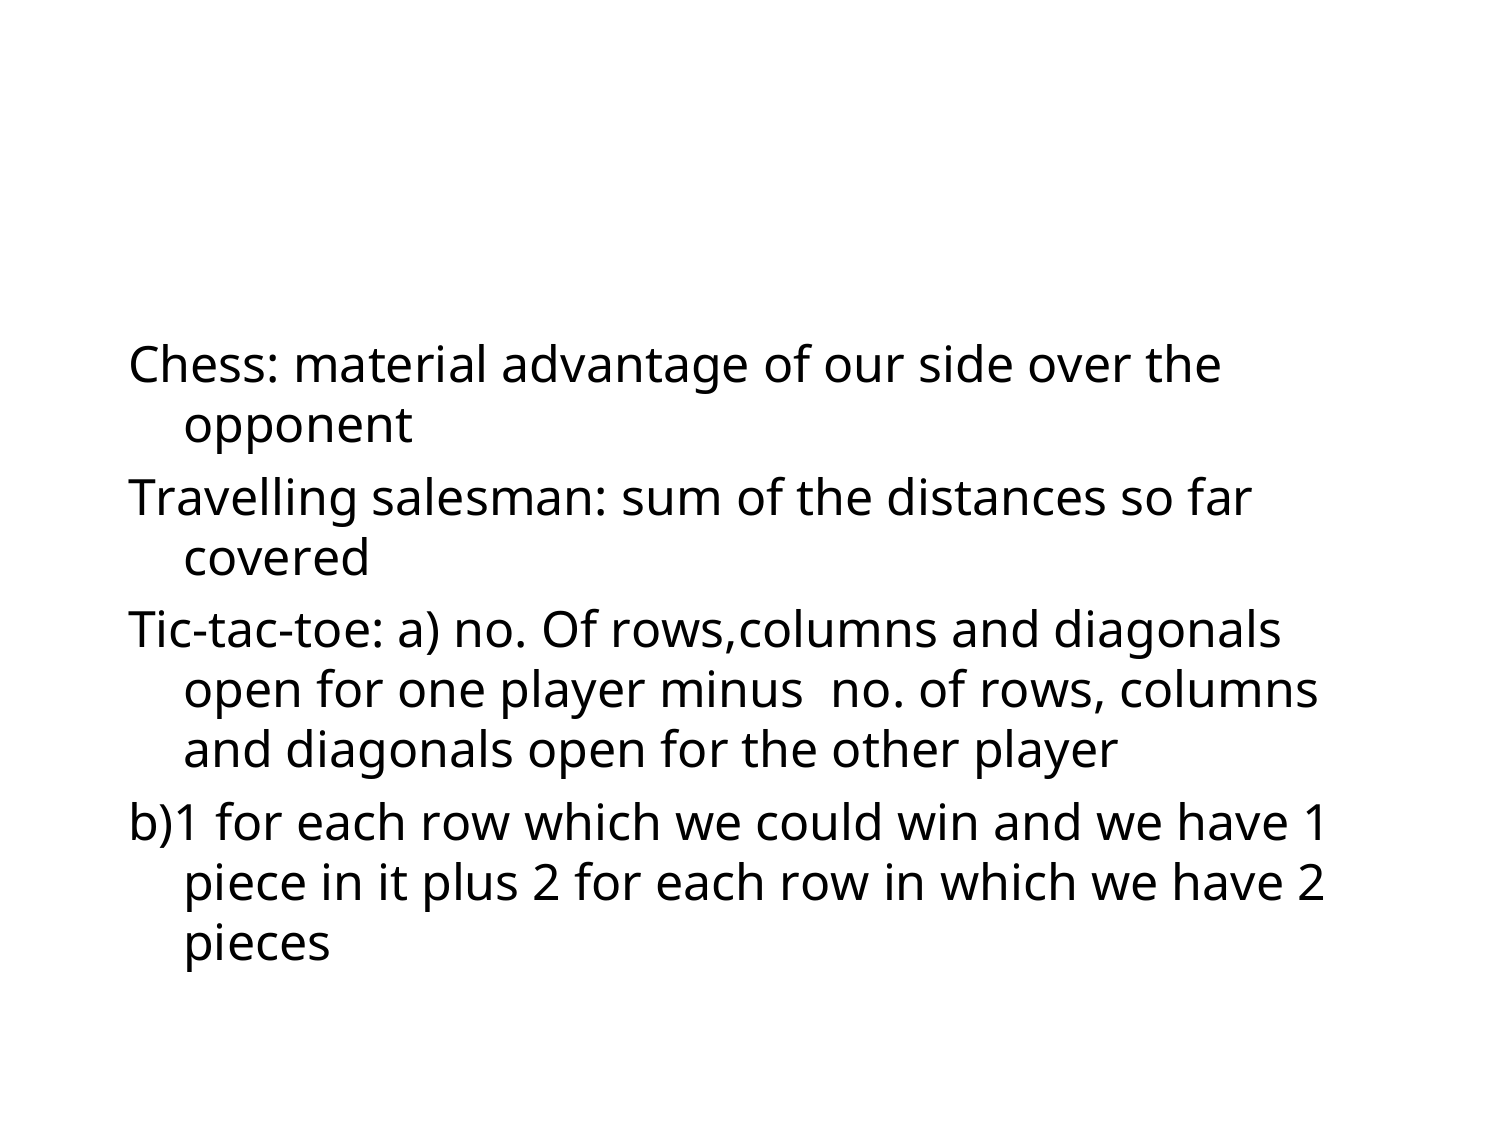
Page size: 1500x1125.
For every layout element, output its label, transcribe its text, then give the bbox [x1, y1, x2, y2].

text_box Chess: material advantage of our side over the opponent Travelling salesman: sum of the distances so far covered Tic-tac-toe: a) no. Of rows,columns and diagonals open for one player minus no. of rows, columns and diagonals open for the other player b)1 for each row which we could win and we have 1 piece in it plus 2 for each row in which we have 2 pieces [112, 324, 1387, 1000]
